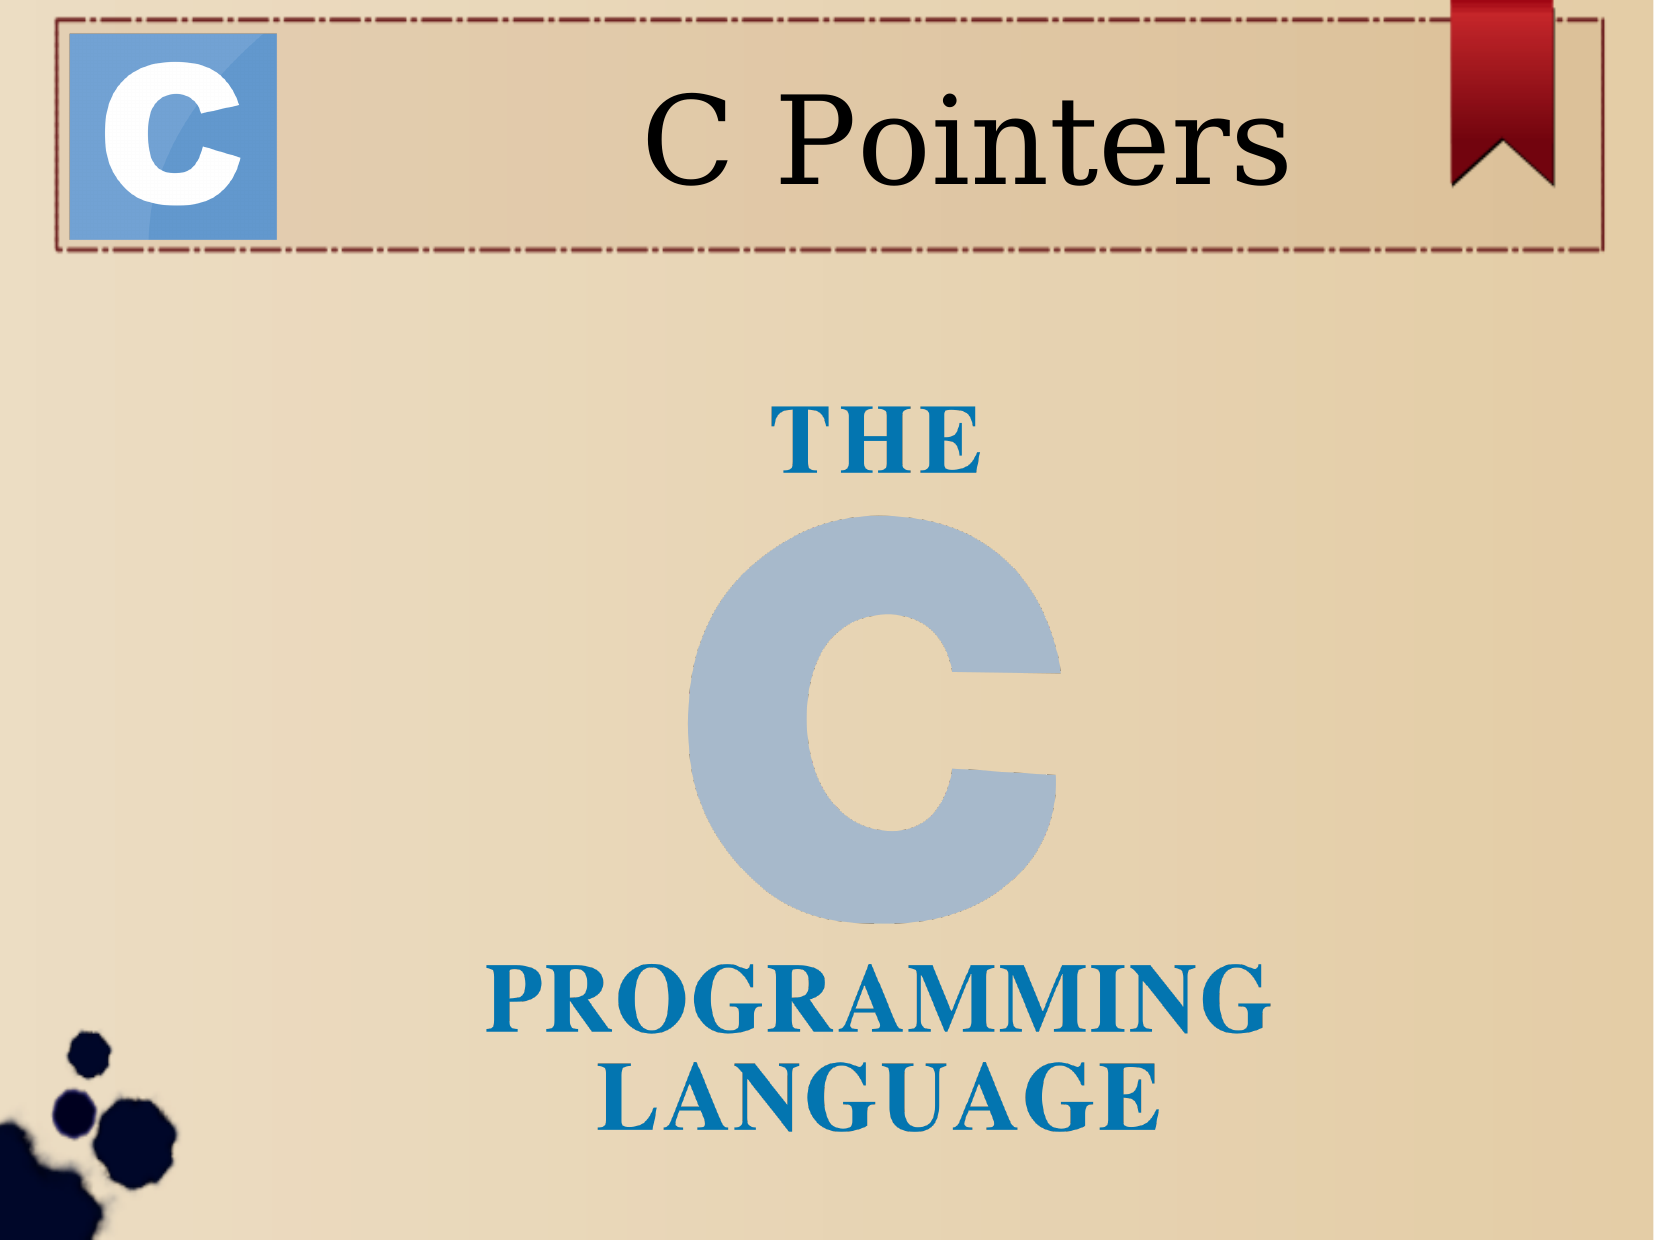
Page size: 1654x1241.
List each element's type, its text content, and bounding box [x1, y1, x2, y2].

title C Pointers [489, 47, 1407, 229]
picture [0, 0, 1654, 1240]
